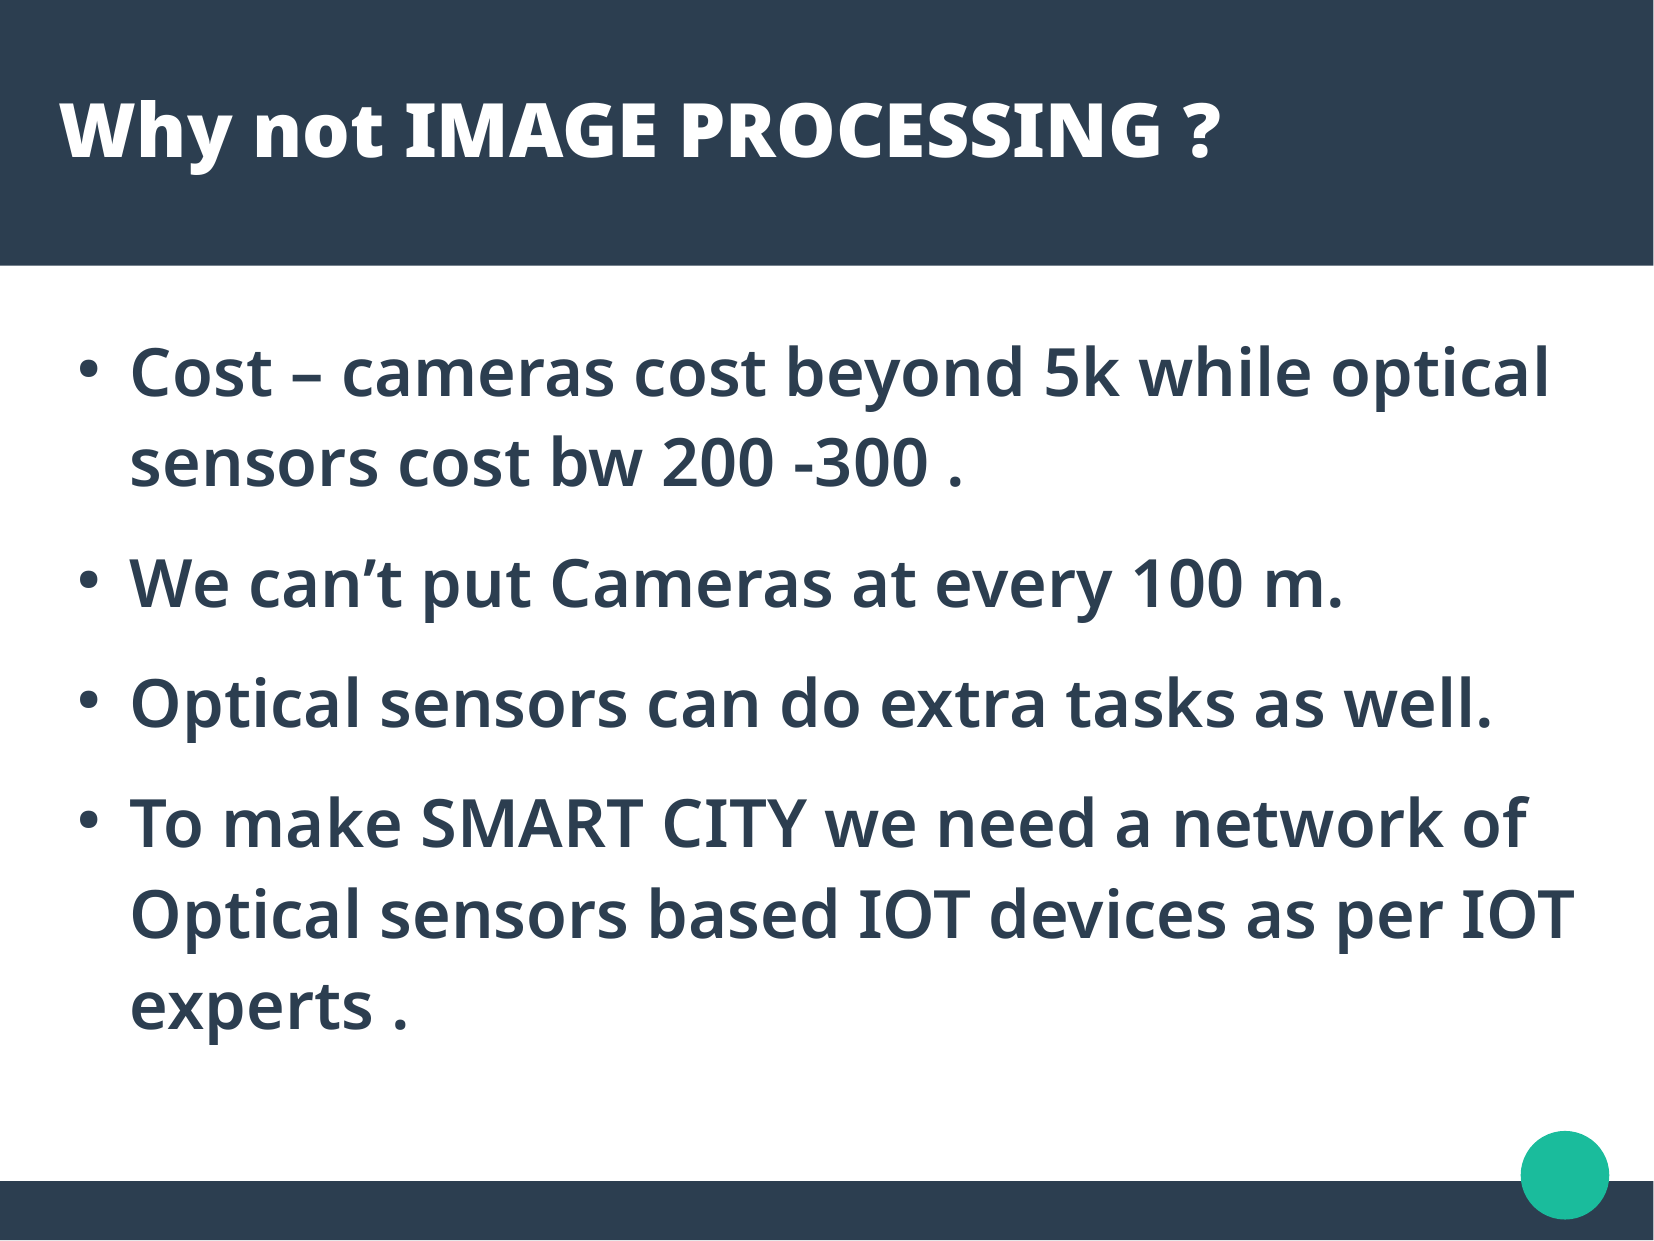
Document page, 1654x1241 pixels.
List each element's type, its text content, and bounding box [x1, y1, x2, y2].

title Why not IMAGE PROCESSING ? [59, 49, 1595, 207]
list Cost – cameras cost beyond 5k while optical sensors cost bw 200 -300 . We can’t put Cameras at every 100 m. Optical sensors can do extra tasks as well. To make SMART CITY we need a network of Optical sensors based IOT devices as per IOT experts . [59, 324, 1595, 1152]
